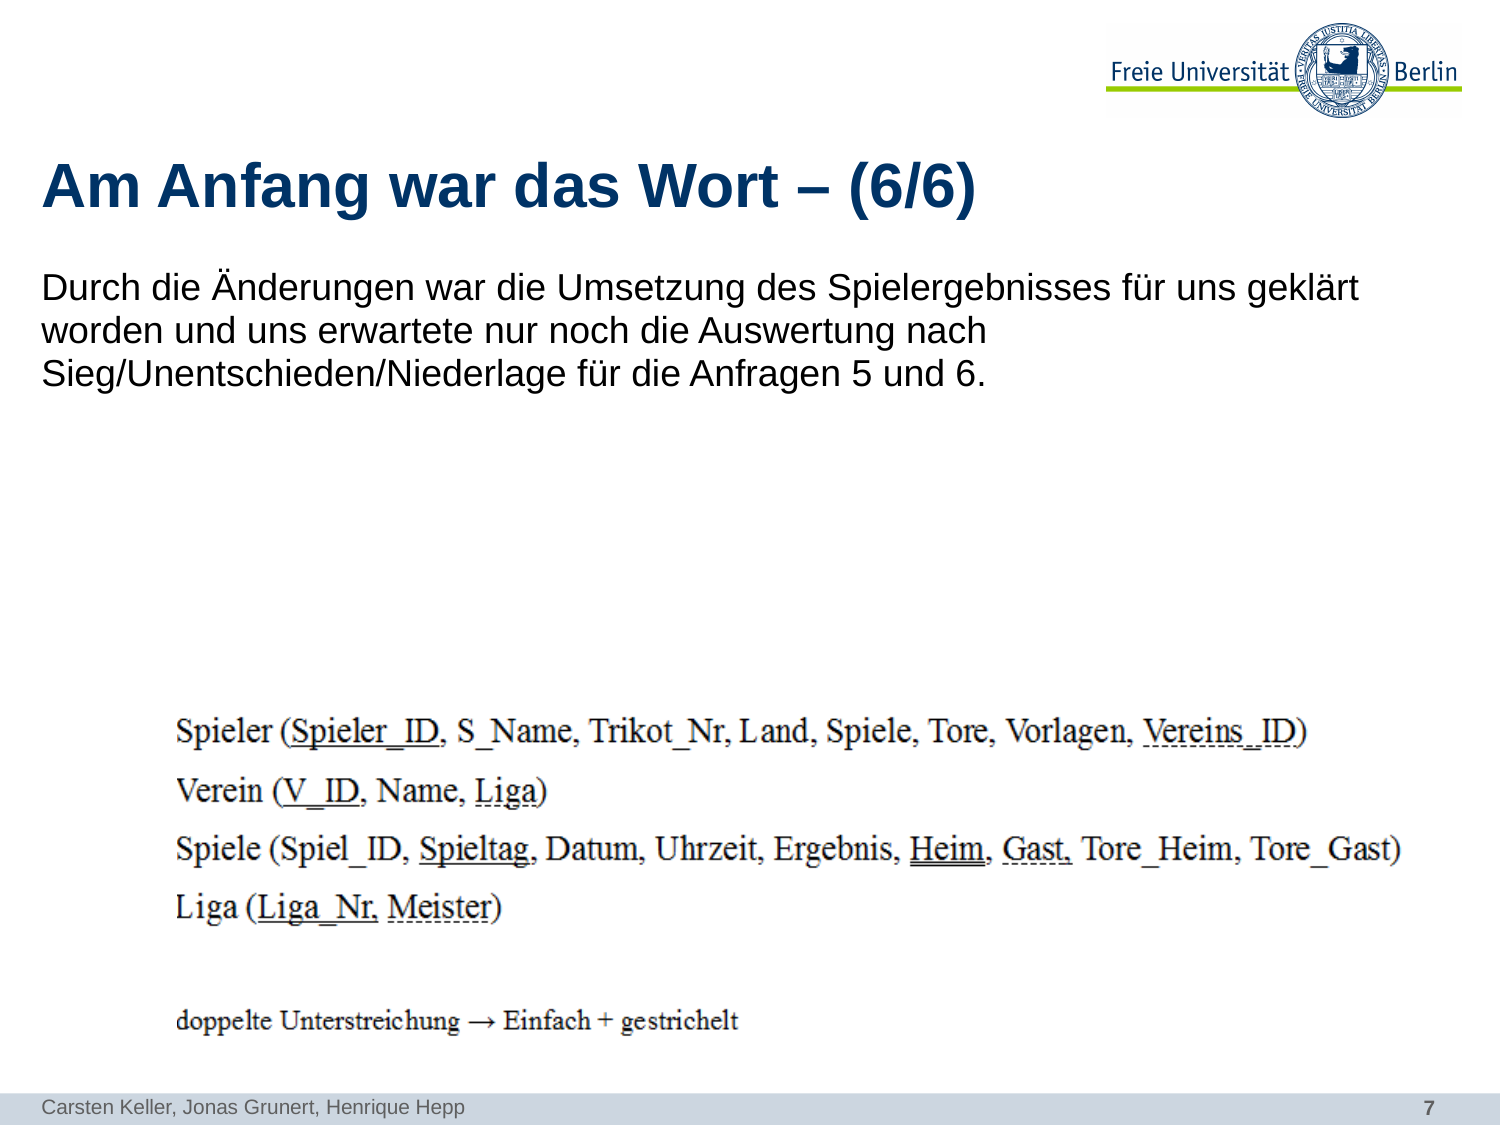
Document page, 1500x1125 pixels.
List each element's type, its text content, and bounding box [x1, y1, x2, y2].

picture [177, 708, 1428, 1069]
title Am Anfang war das Wort – (6/6) [41, 149, 1460, 222]
picture [1106, 23, 1462, 118]
list Durch die Änderungen war die Umsetzung des Spielergebnisses für uns geklärt worden und uns erwartete nur noch die Auswertung nach Sieg/Unentschieden/Niederlage für die Anfragen 5 und 6. [41, 265, 1460, 1064]
